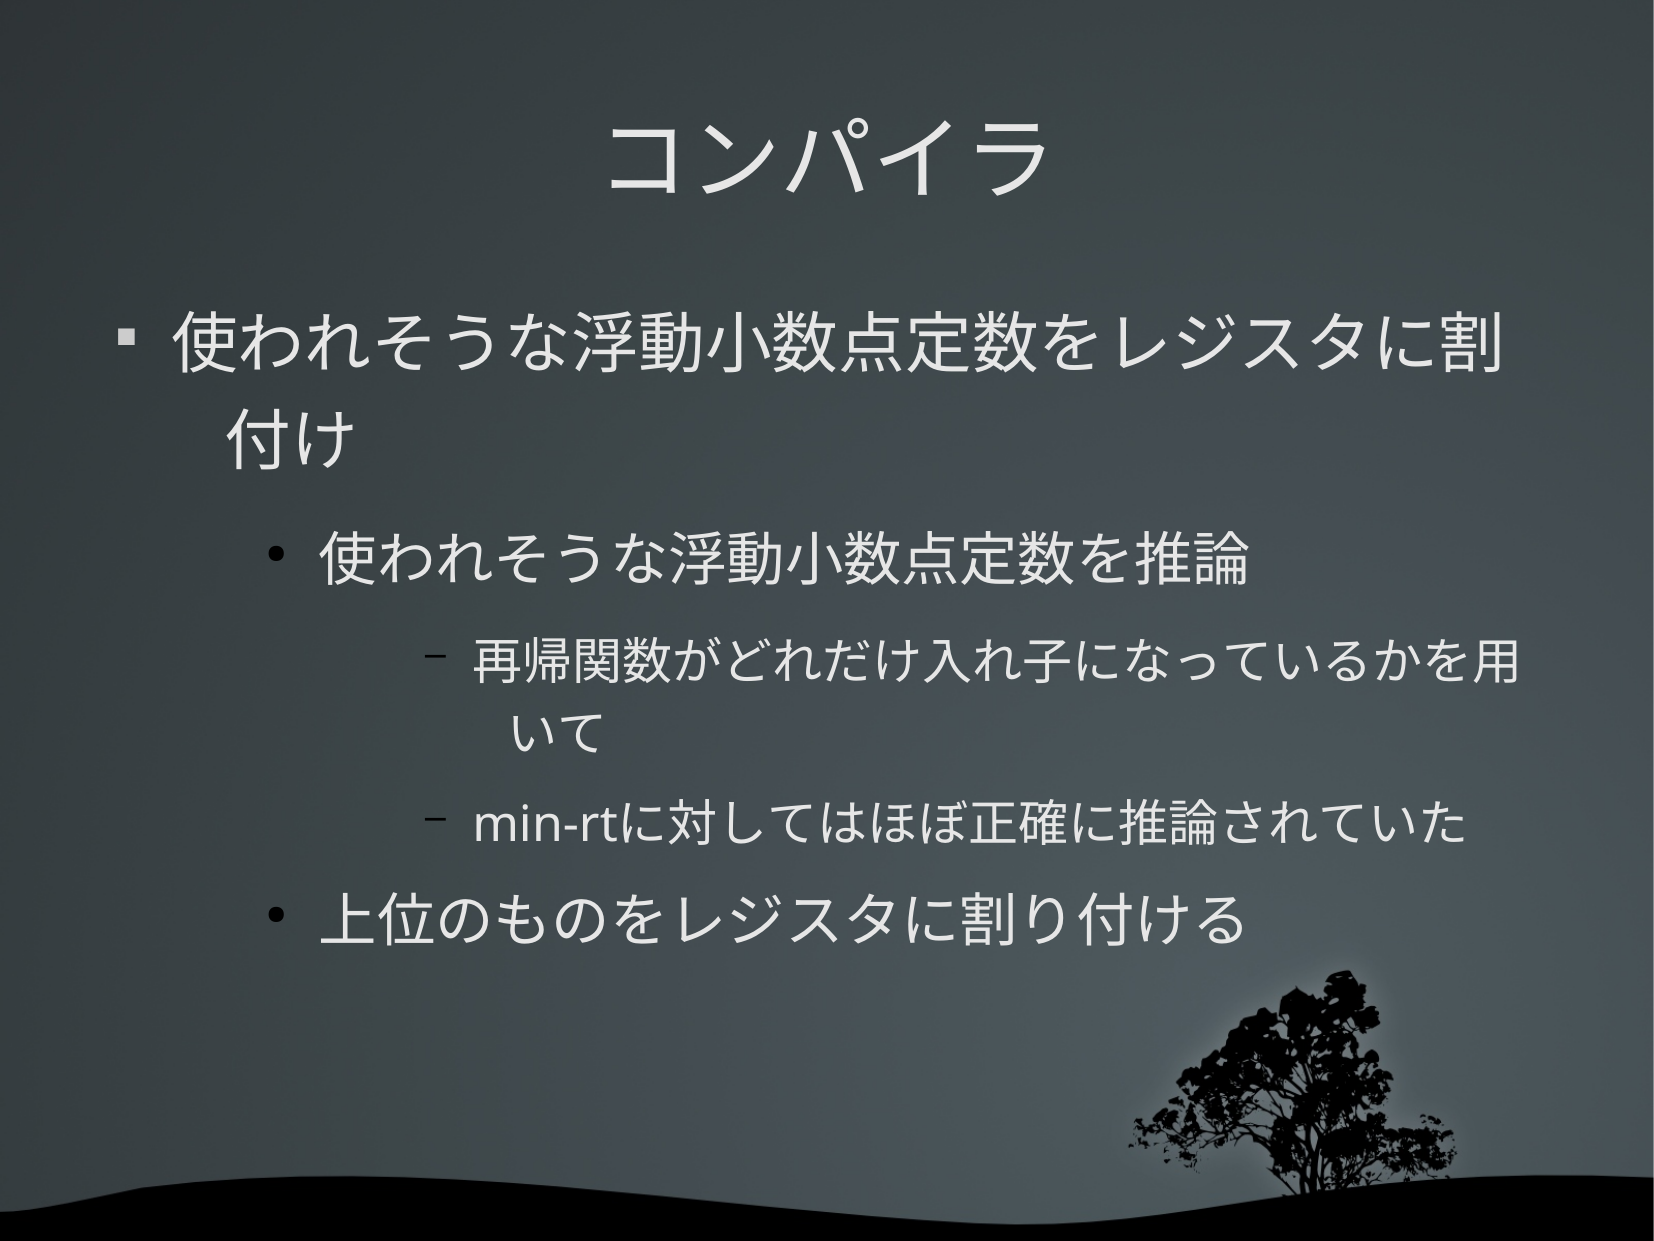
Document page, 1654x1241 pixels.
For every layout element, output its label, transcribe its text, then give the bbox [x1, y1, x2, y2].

list 使われそうな浮動小数点定数をレジスタに割付け 使われそうな浮動小数点定数を推論 再帰関数がどれだけ入れ子になっているかを用いて min-rtに対してはほぼ正確に推論されていた 上位のものをレジスタに割り付ける [82, 290, 1571, 1094]
title コンパイラ [82, 49, 1571, 257]
picture [0, 0, 1654, 1241]
